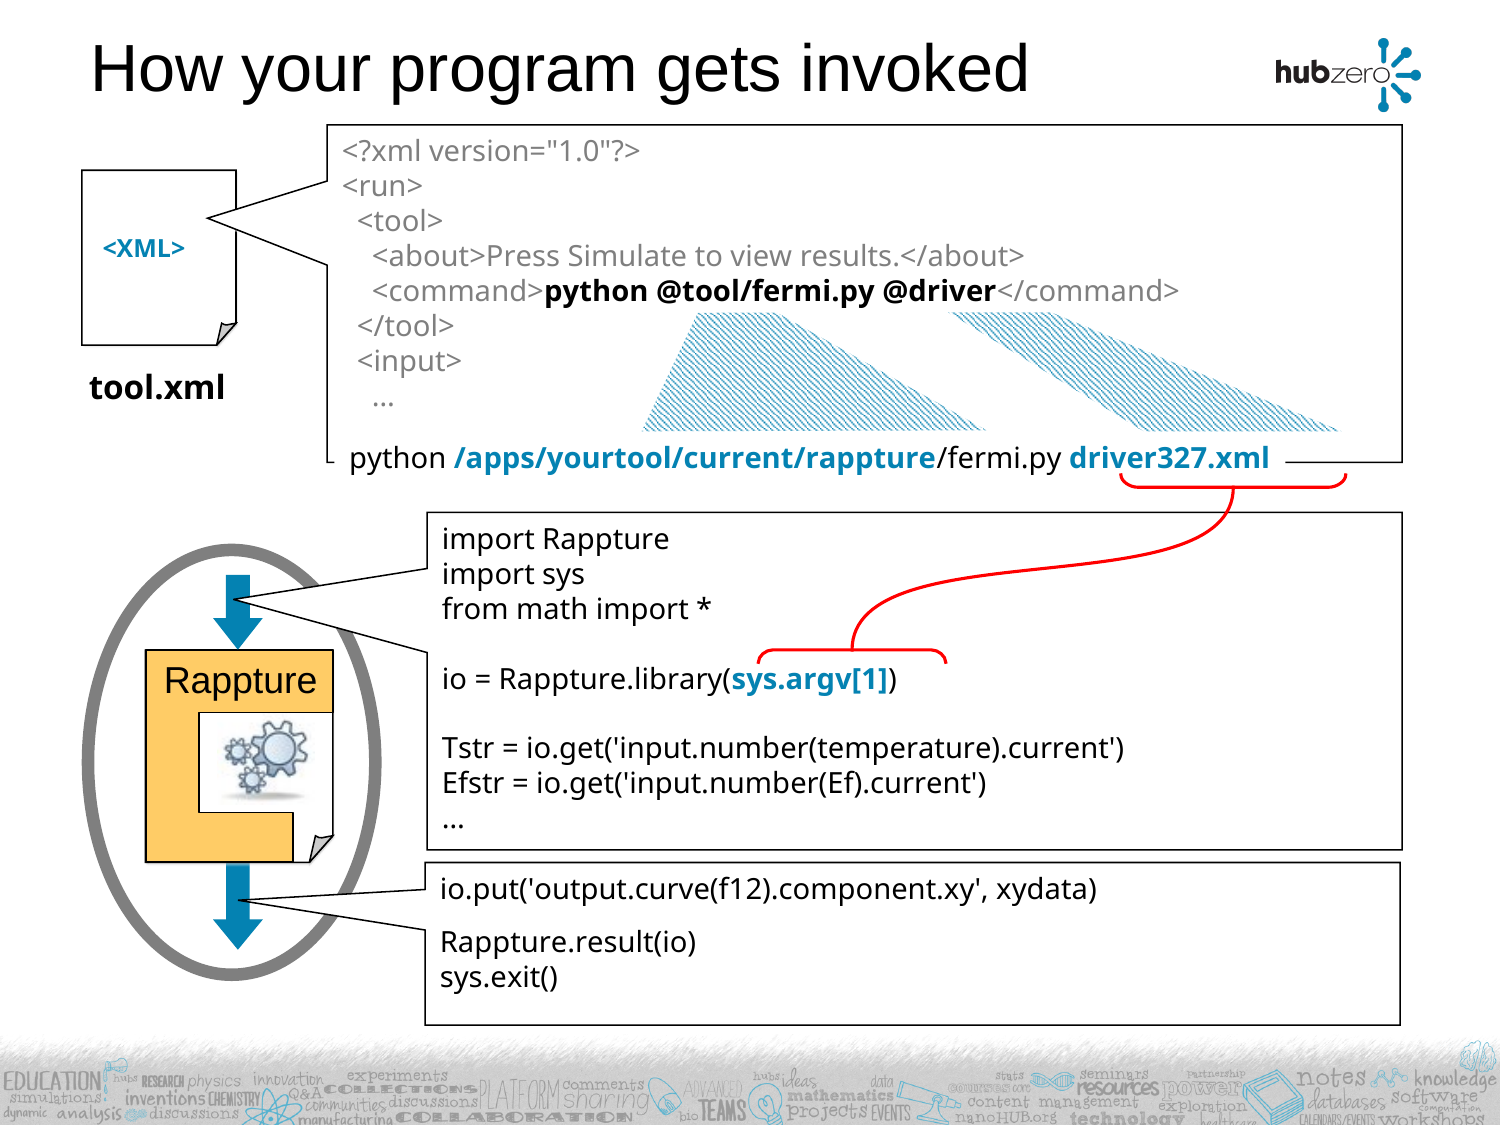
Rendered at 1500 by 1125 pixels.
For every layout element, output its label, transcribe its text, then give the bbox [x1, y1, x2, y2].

text_box Rappture [148, 648, 333, 709]
text_box import Rappture import sys from math import * io = Rappture.library(sys.argv[1]) Tstr = io.get('input.number(temperature).current') Efstr = io.get('input.number(Ef).current') … [233, 512, 1403, 850]
text_box tool.xml [73, 358, 242, 414]
text_box [213, 574, 263, 650]
picture [0, 1034, 1500, 1125]
text_box <?xml version="1.0"?> <run> <tool> <about>Press Simulate to view results.</about> <command>python @tool/fermi.py @driver</command> </tool> <input> … [207, 124, 1403, 463]
text_box <XML> [87, 224, 201, 270]
picture [1272, 35, 1424, 115]
text_box [81, 170, 236, 346]
picture [217, 713, 315, 805]
text_box [641, 312, 987, 432]
text_box python /apps/yourtool/current/rappture/fermi.py driver327.xml [334, 431, 1286, 482]
text_box io.put('output.curve(f12).component.xy', xydata) Rappture.result(io) sys.exit() [238, 862, 1401, 1026]
text_box [948, 312, 1342, 432]
text_box [145, 650, 334, 950]
text_box How your program gets invoked [75, 12, 1249, 118]
